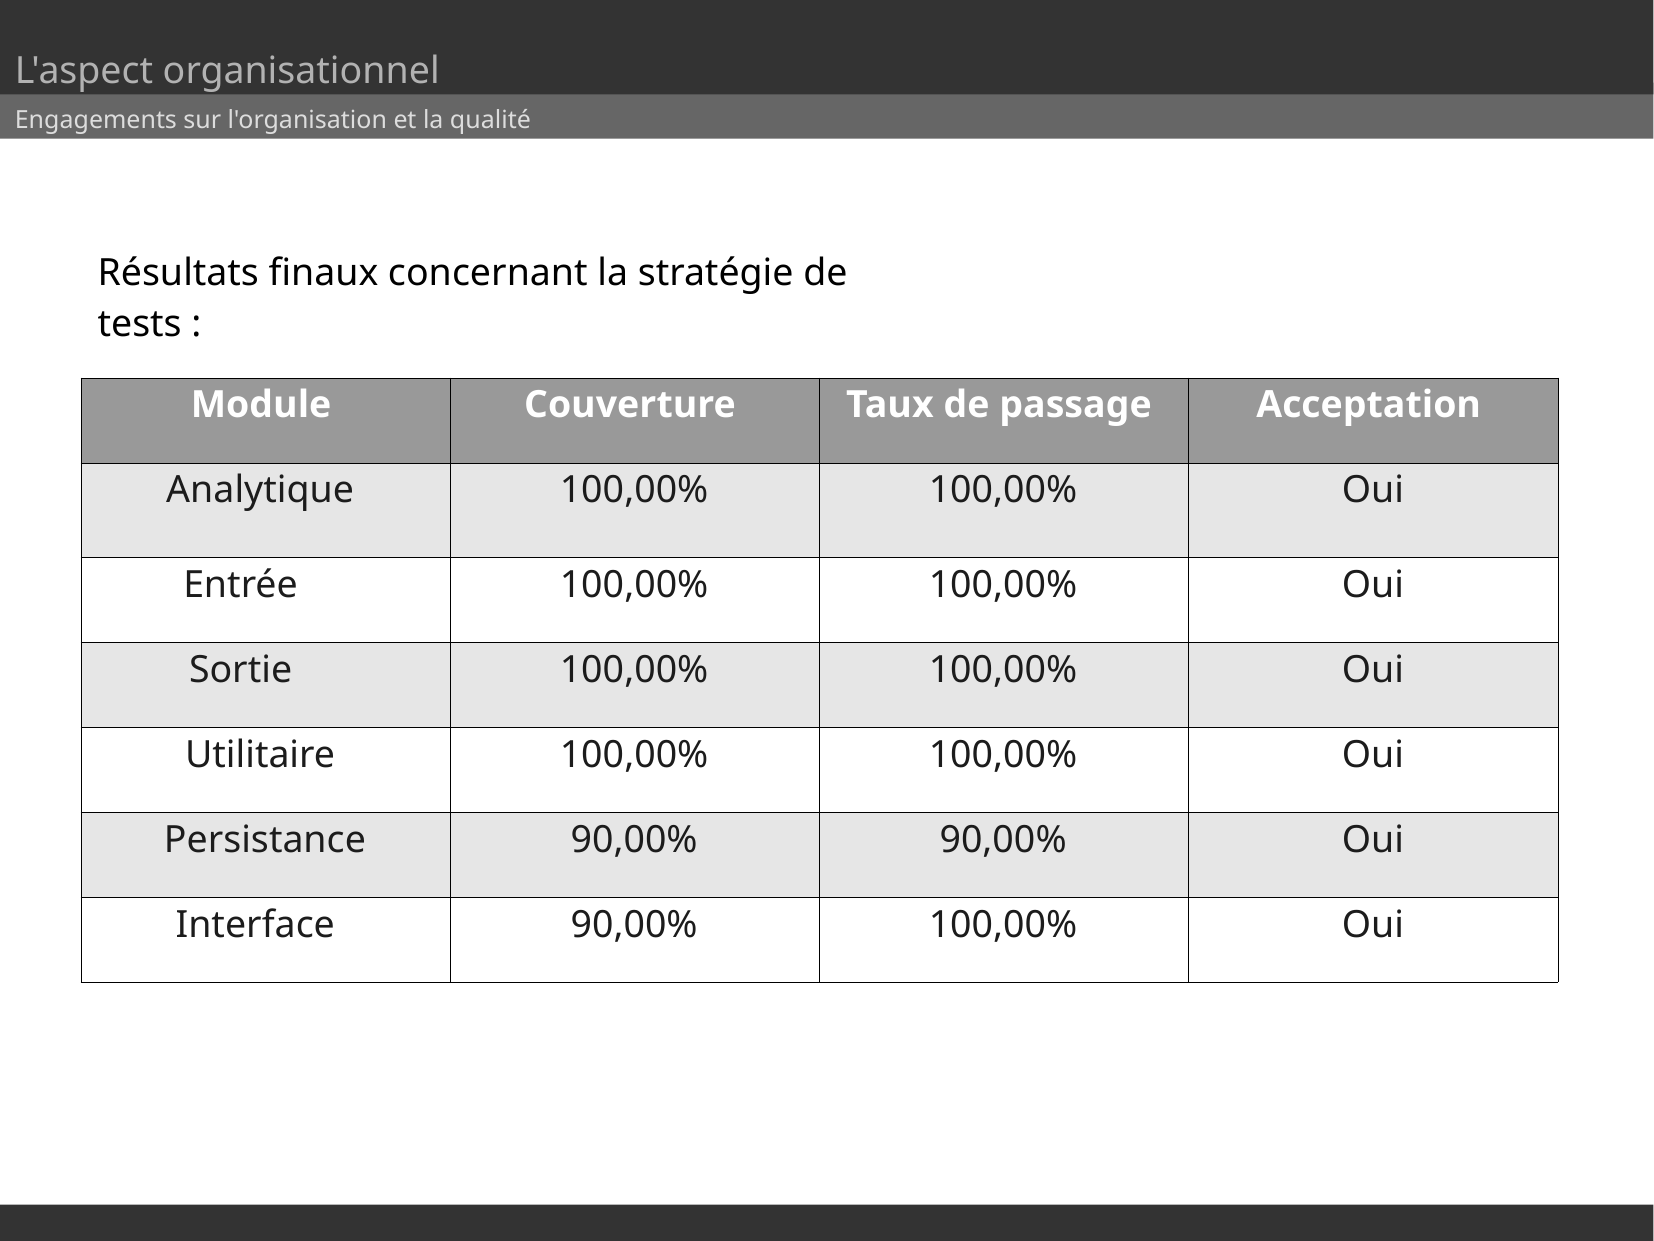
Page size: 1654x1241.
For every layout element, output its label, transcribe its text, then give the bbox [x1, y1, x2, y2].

table_cell 90,00% [451, 813, 819, 897]
text_box Résultats finaux concernant la stratégie de tests : [82, 238, 957, 298]
text_box [0, 0, 1654, 94]
table_cell Interface [82, 898, 450, 982]
table_cell Oui [1189, 643, 1558, 727]
table_cell 100,00% [451, 558, 819, 642]
table_cell 100,00% [820, 558, 1188, 642]
table_cell Sortie [82, 643, 450, 727]
text_box L'aspect organisationnel [0, 35, 650, 95]
table_cell 100,00% [820, 898, 1188, 982]
table_cell 90,00% [451, 898, 819, 982]
table_header Taux de passage [820, 379, 1188, 463]
table_cell 100,00% [820, 464, 1188, 557]
table_cell Analytique [82, 464, 450, 557]
table_cell Utilitaire [82, 728, 450, 812]
table_cell 100,00% [451, 728, 819, 812]
table_header Module [82, 379, 450, 463]
text_box Engagements sur l'organisation et la qualité [0, 94, 1654, 139]
table_cell 90,00% [820, 813, 1188, 897]
table_cell 100,00% [820, 728, 1188, 812]
table_header Couverture [451, 379, 819, 463]
table_cell Oui [1189, 898, 1558, 982]
table_cell 100,00% [820, 643, 1188, 727]
table_header Acceptation [1189, 379, 1558, 463]
table_cell 100,00% [451, 464, 819, 557]
text_box [0, 1204, 1654, 1241]
table_cell Oui [1189, 728, 1558, 812]
table_cell Oui [1189, 558, 1558, 642]
table_cell Oui [1189, 464, 1558, 557]
table_cell Persistance [82, 813, 450, 897]
table_cell Entrée [82, 558, 450, 642]
table_cell 100,00% [451, 643, 819, 727]
table_cell Oui [1189, 813, 1558, 897]
